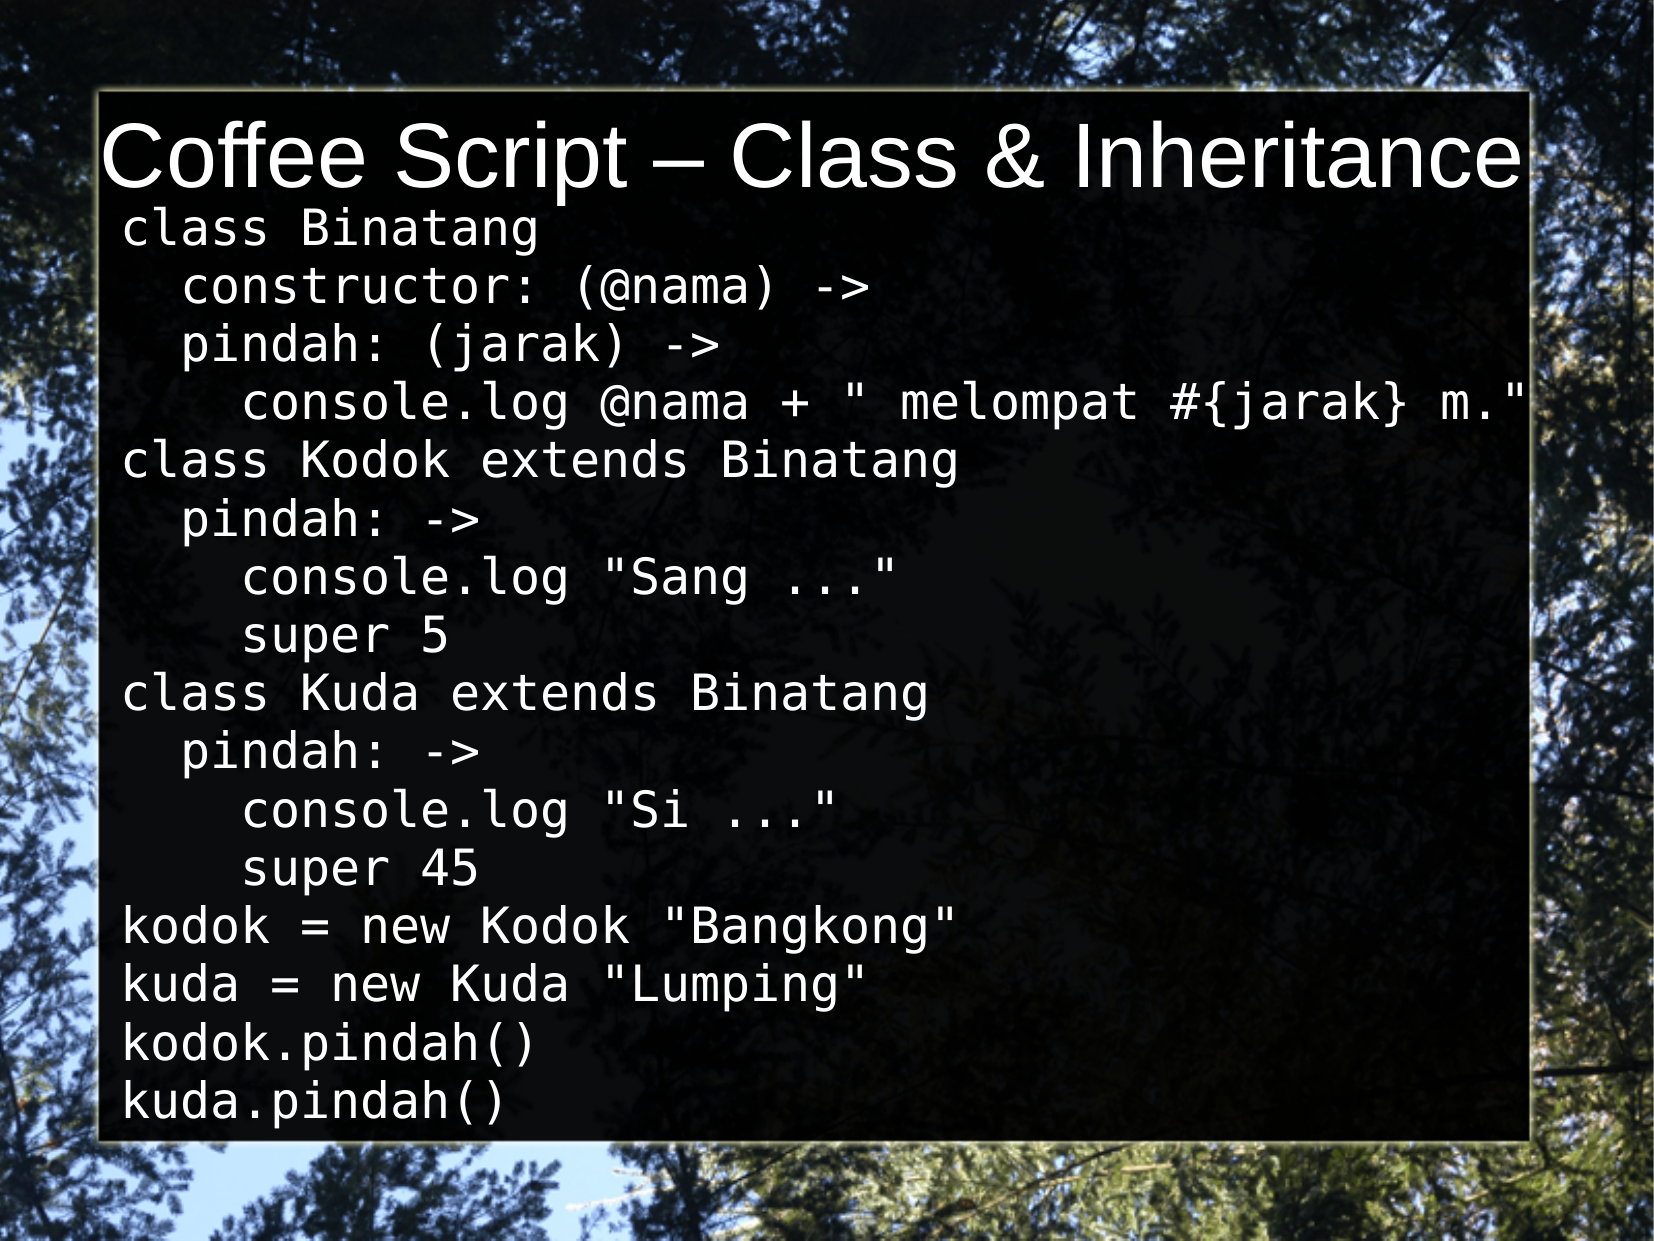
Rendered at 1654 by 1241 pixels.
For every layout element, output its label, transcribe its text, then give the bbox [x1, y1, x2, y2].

subtitle class Binatang constructor: (@nama) -> pindah: (jarak) -> console.log @nama + " melompat #{jarak} m." class Kodok extends Binatang pindah: -> console.log "Sang ..." super 5 class Kuda extends Binatang pindah: -> console.log "Si ..." super 45 kodok = new Kodok "Bangkong" kuda = new Kuda "Lumping" kodok.pindah() kuda.pindah() [120, 198, 1567, 1131]
title Coffee Script – Class & Inheritance [90, 72, 1537, 241]
picture [0, 0, 1654, 1241]
